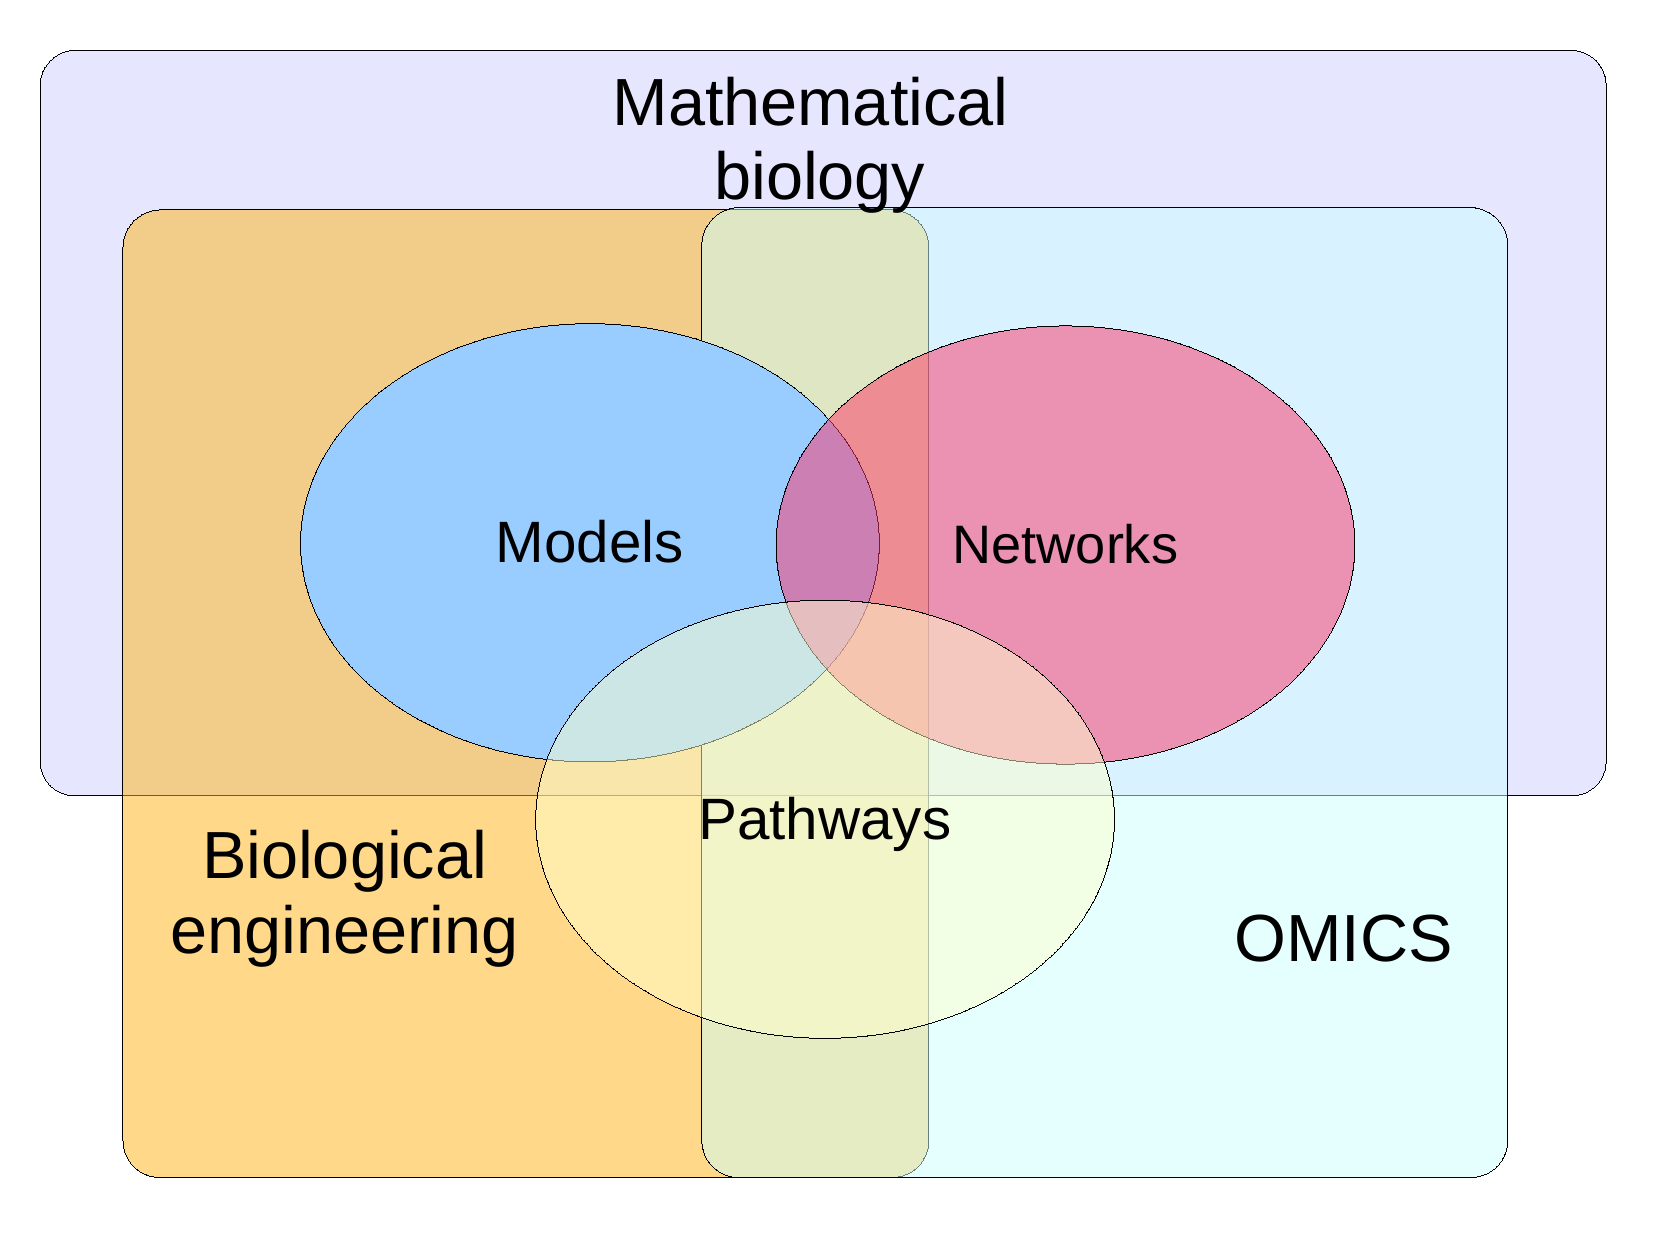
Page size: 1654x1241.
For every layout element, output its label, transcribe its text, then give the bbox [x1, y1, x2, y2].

text_box Networks [776, 325, 1355, 763]
text_box [40, 50, 1607, 1178]
text_box Pathways [535, 600, 1115, 1039]
text_box Mathematical biology [597, 57, 1045, 222]
text_box Biological engineering [155, 811, 536, 976]
text_box Models [300, 323, 828, 760]
text_box OMICS [1219, 894, 1469, 984]
